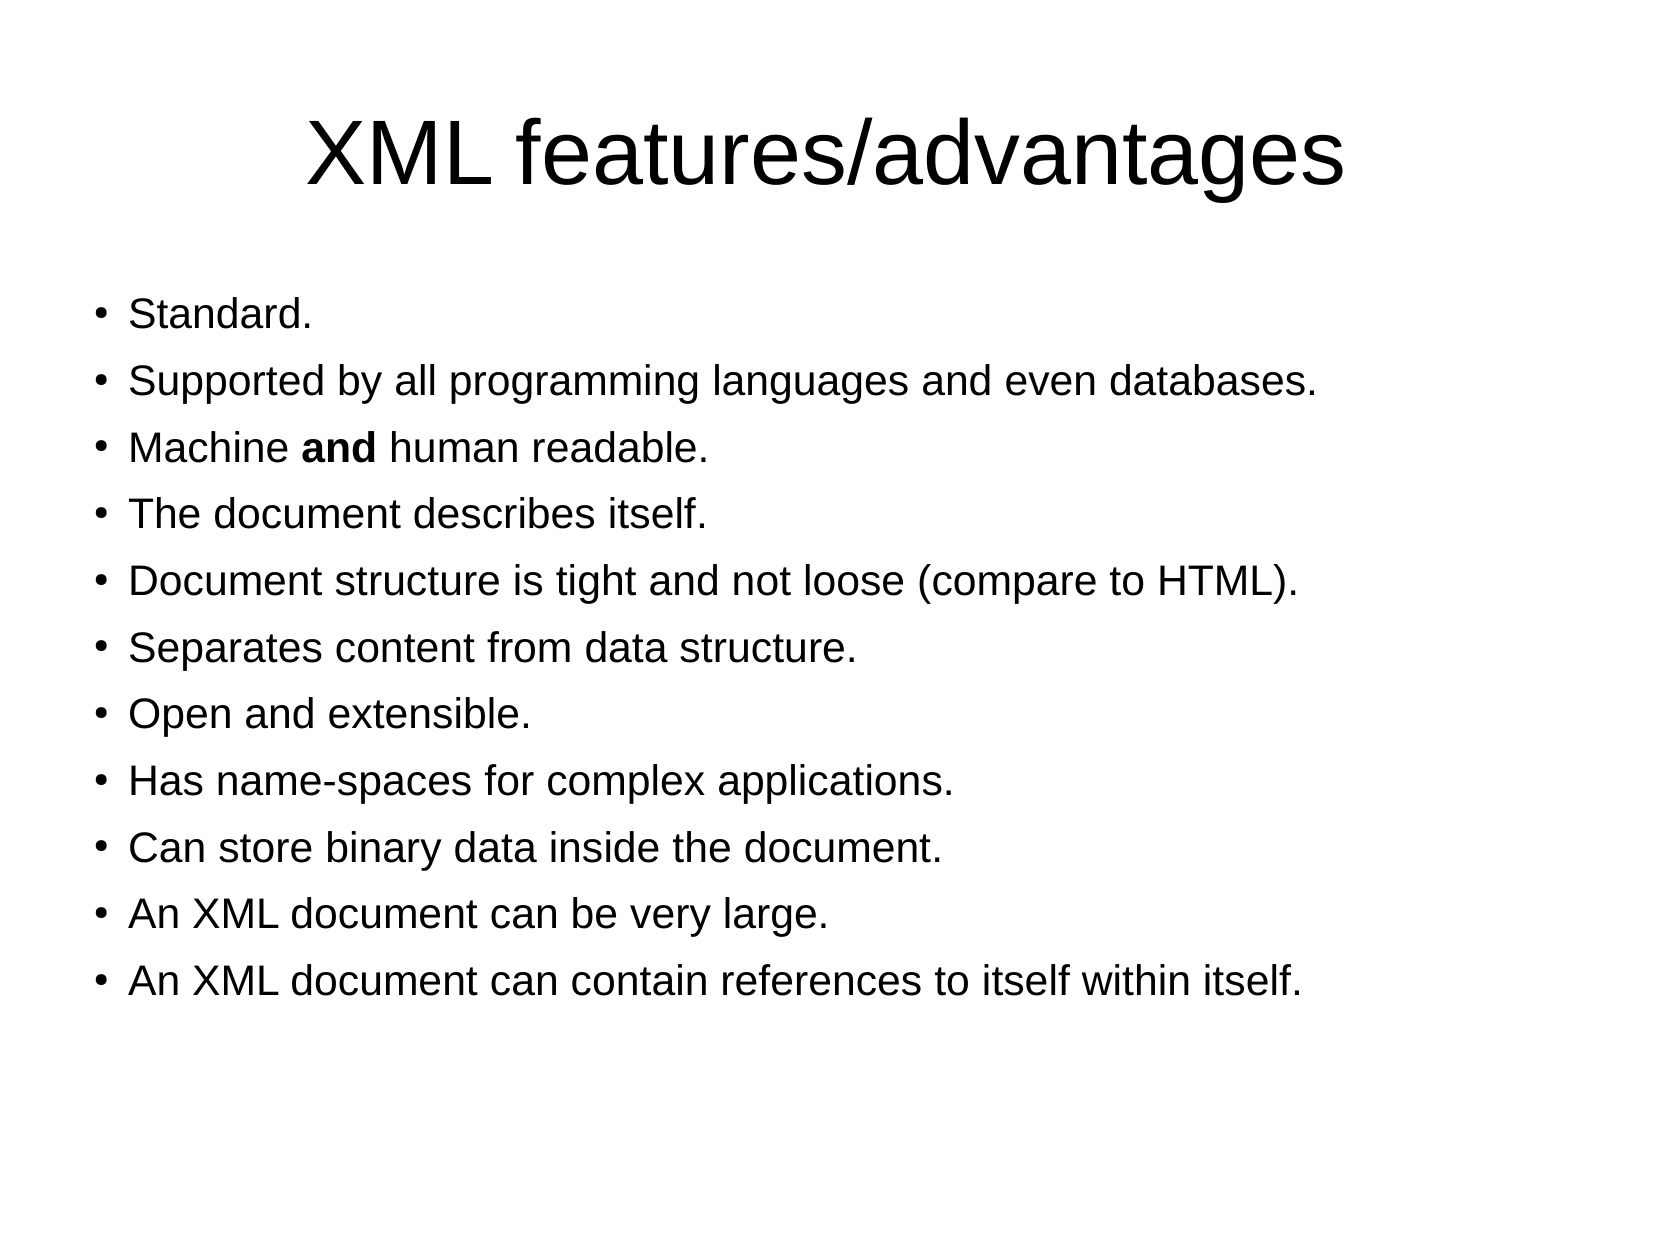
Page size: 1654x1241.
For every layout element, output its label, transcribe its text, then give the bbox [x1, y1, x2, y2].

list Standard. Supported by all programming languages and even databases. Machine and human readable. The document describes itself. Document structure is tight and not loose (compare to HTML). Separates content from data structure. Open and extensible. Has name-spaces for complex applications. Can store binary data inside the document. An XML document can be very large. An XML document can contain references to itself within itself. [82, 290, 1538, 1010]
title XML features/advantages [82, 49, 1571, 257]
